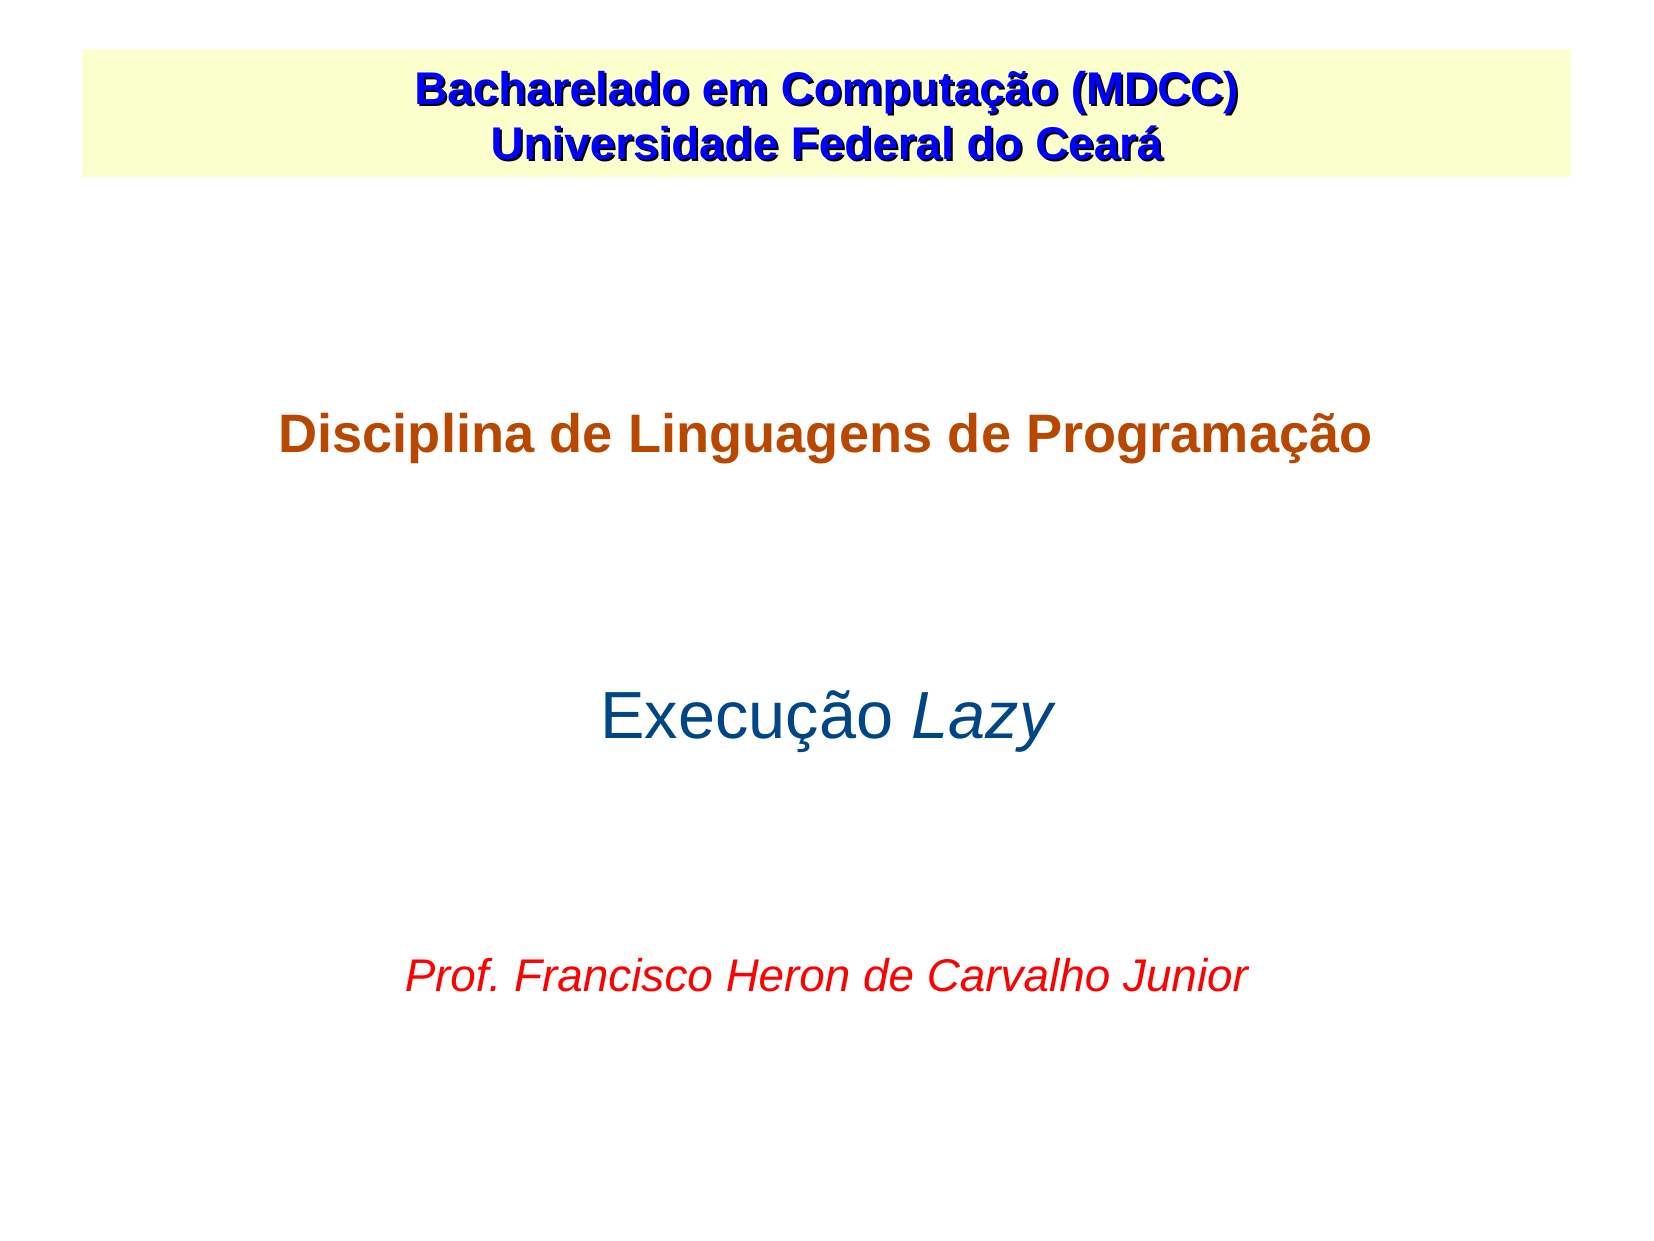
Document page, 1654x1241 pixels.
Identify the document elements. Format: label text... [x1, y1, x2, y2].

subtitle Disciplina de Linguagens de Programação Execução Lazy Prof. Francisco Heron de Carvalho Junior [82, 290, 1571, 1109]
title Bacharelado em Computação (MDCC) Universidade Federal do Ceará [82, 49, 1571, 178]
